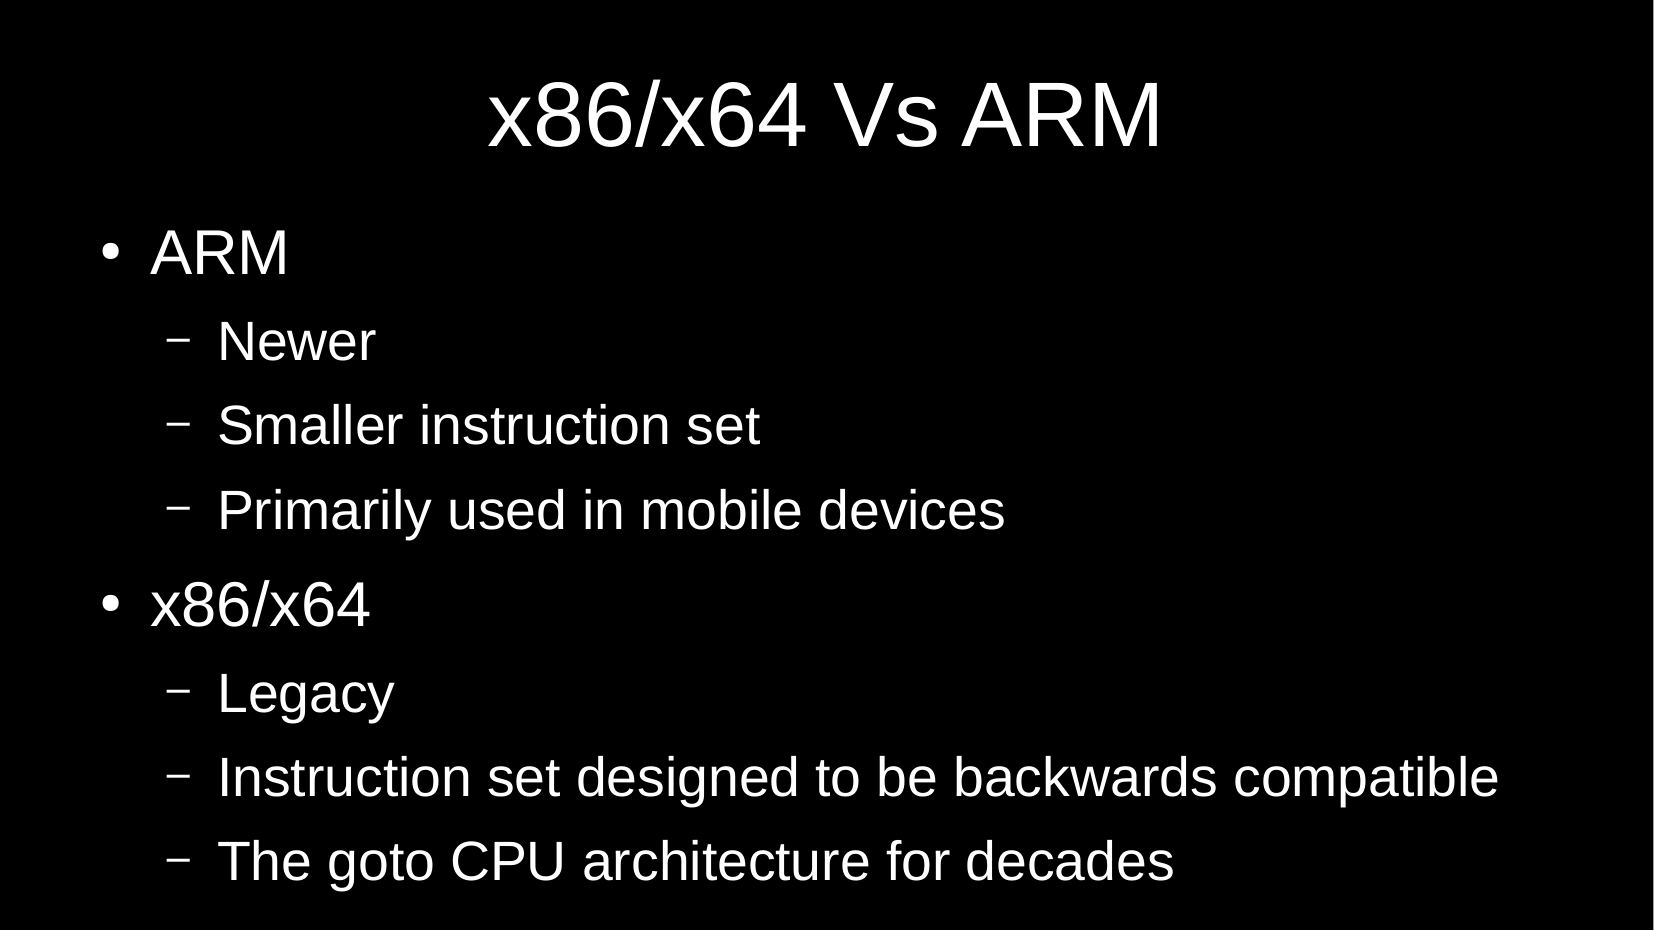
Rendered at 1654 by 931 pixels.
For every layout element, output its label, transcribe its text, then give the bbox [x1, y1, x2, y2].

list ARM Newer Smaller instruction set Primarily used in mobile devices x86/x64 Legacy Instruction set designed to be backwards compatible The goto CPU architecture for decades [82, 217, 1571, 901]
title x86/x64 Vs ARM [82, 37, 1571, 193]
